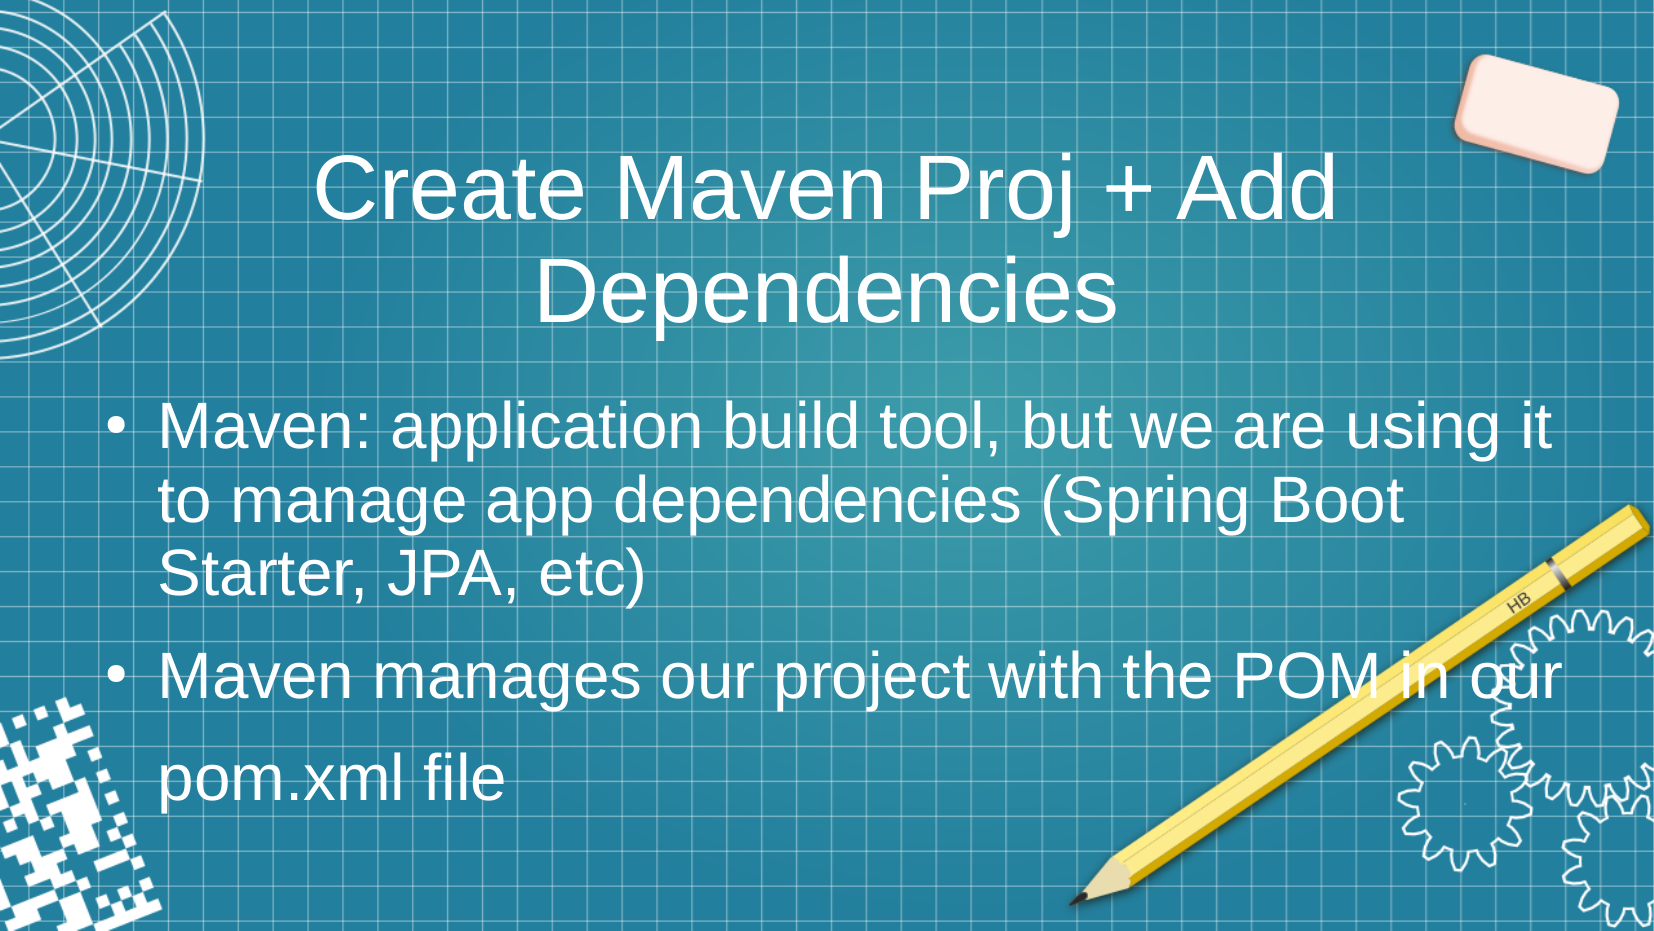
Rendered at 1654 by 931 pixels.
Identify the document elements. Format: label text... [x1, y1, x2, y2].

title Create Maven Proj + Add Dependencies [82, 132, 1571, 346]
list Maven: application build tool, but we are using it to manage app dependencies (Spring Boot Starter, JPA, etc) Maven manages our project with the POM in our pom.xml file [86, 389, 1576, 842]
picture [0, 0, 1654, 931]
